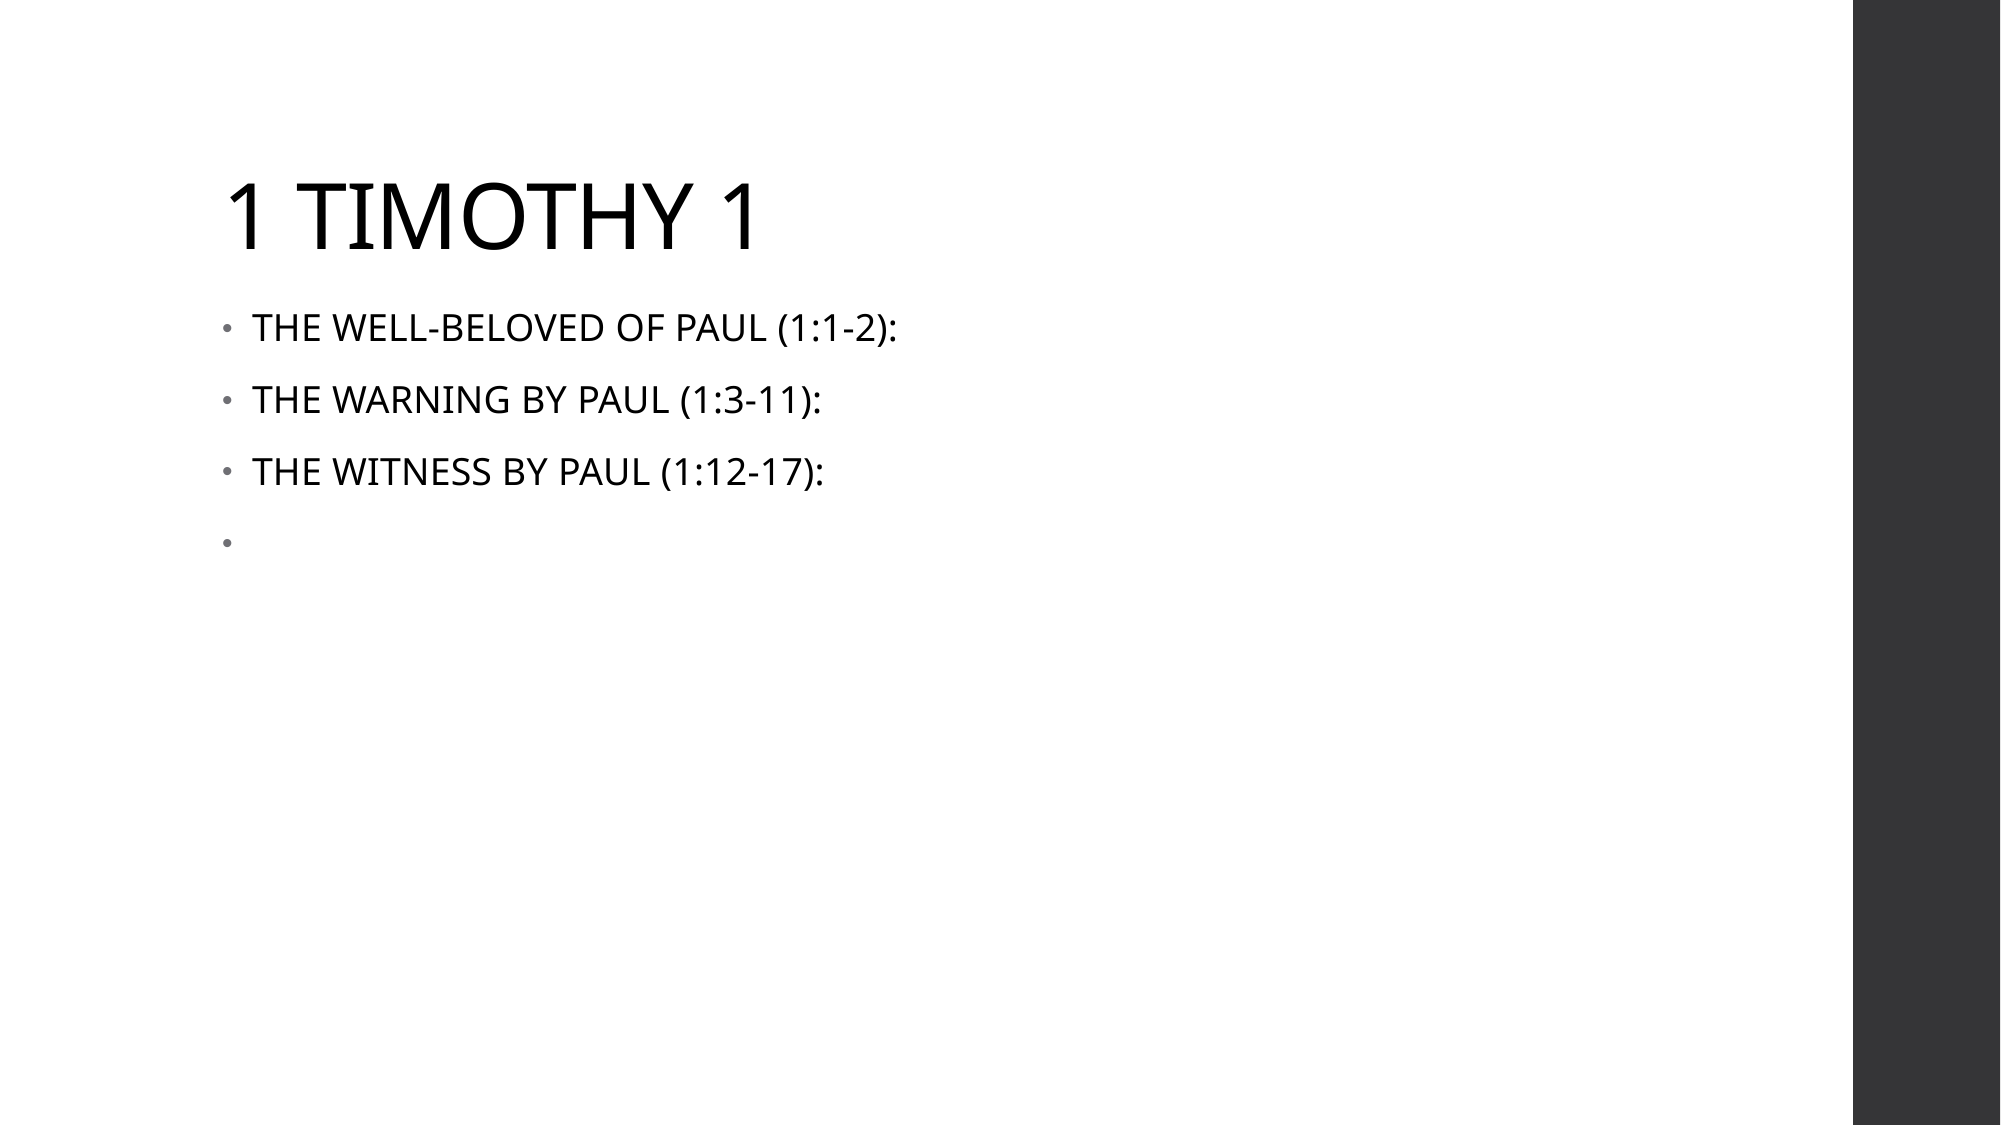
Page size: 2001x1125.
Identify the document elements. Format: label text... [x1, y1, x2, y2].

list THE WELL-BELOVED OF PAUL (1:1-2): THE WARNING BY PAUL (1:3-11): THE WITNESS BY PAUL (1:12-17): [206, 299, 1617, 1014]
title 1 TIMOTHY 1 [206, 60, 1797, 278]
